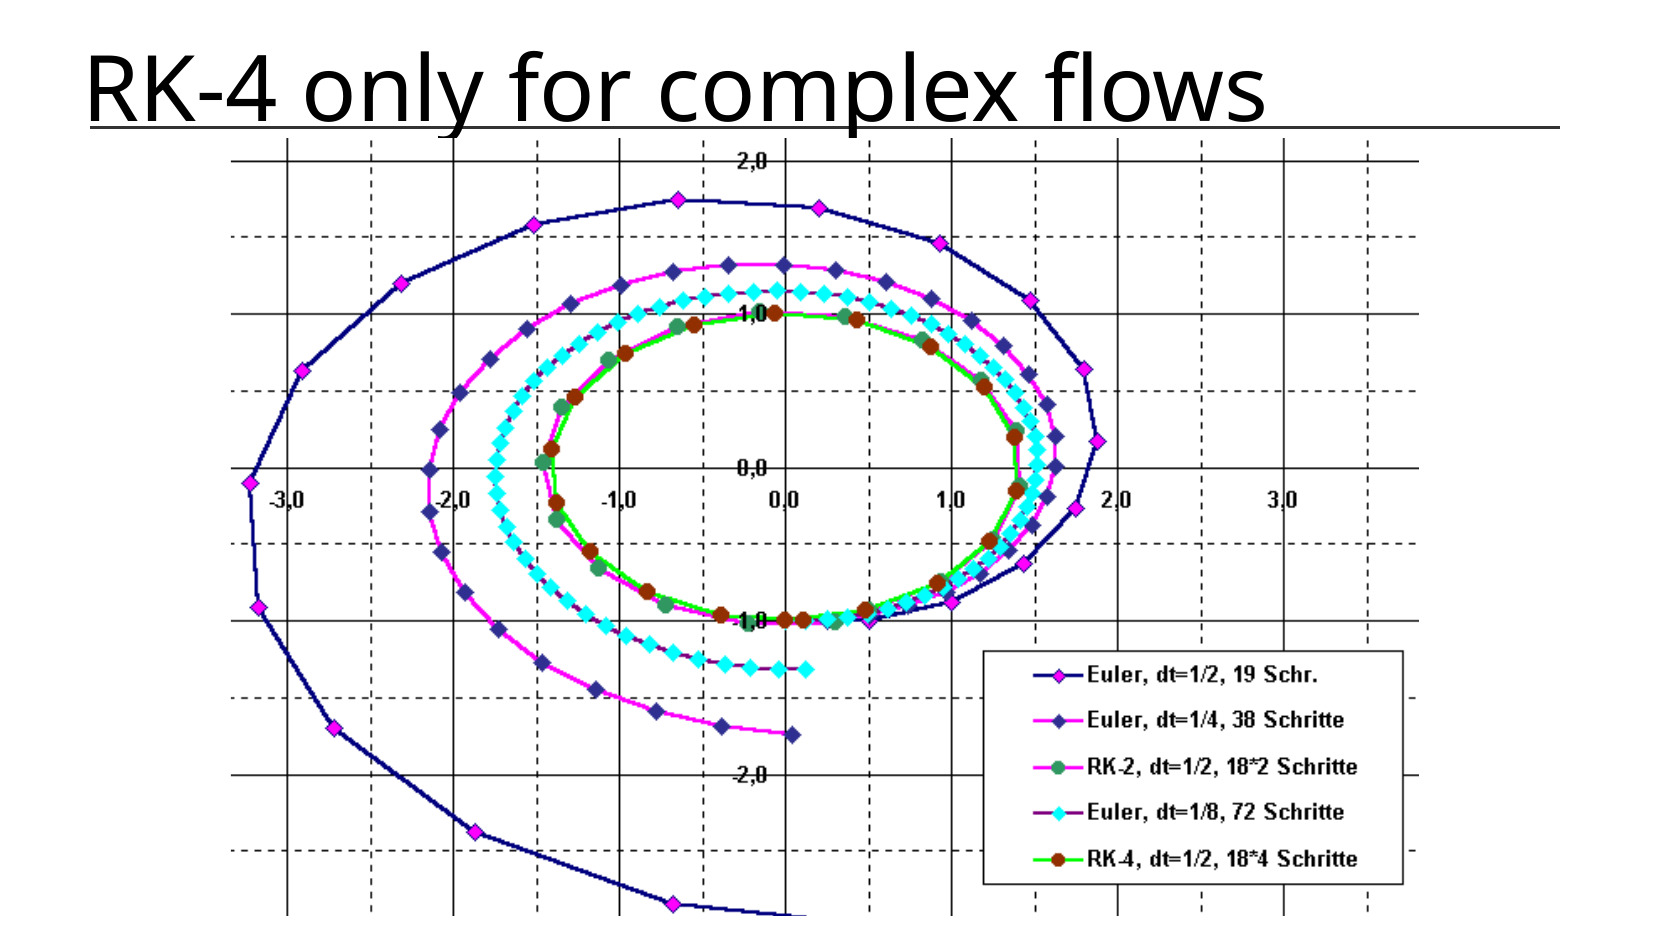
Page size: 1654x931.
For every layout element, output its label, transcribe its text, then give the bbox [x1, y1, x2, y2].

title RK-4 only for complex flows [82, 32, 1571, 140]
picture [230, 138, 1419, 916]
